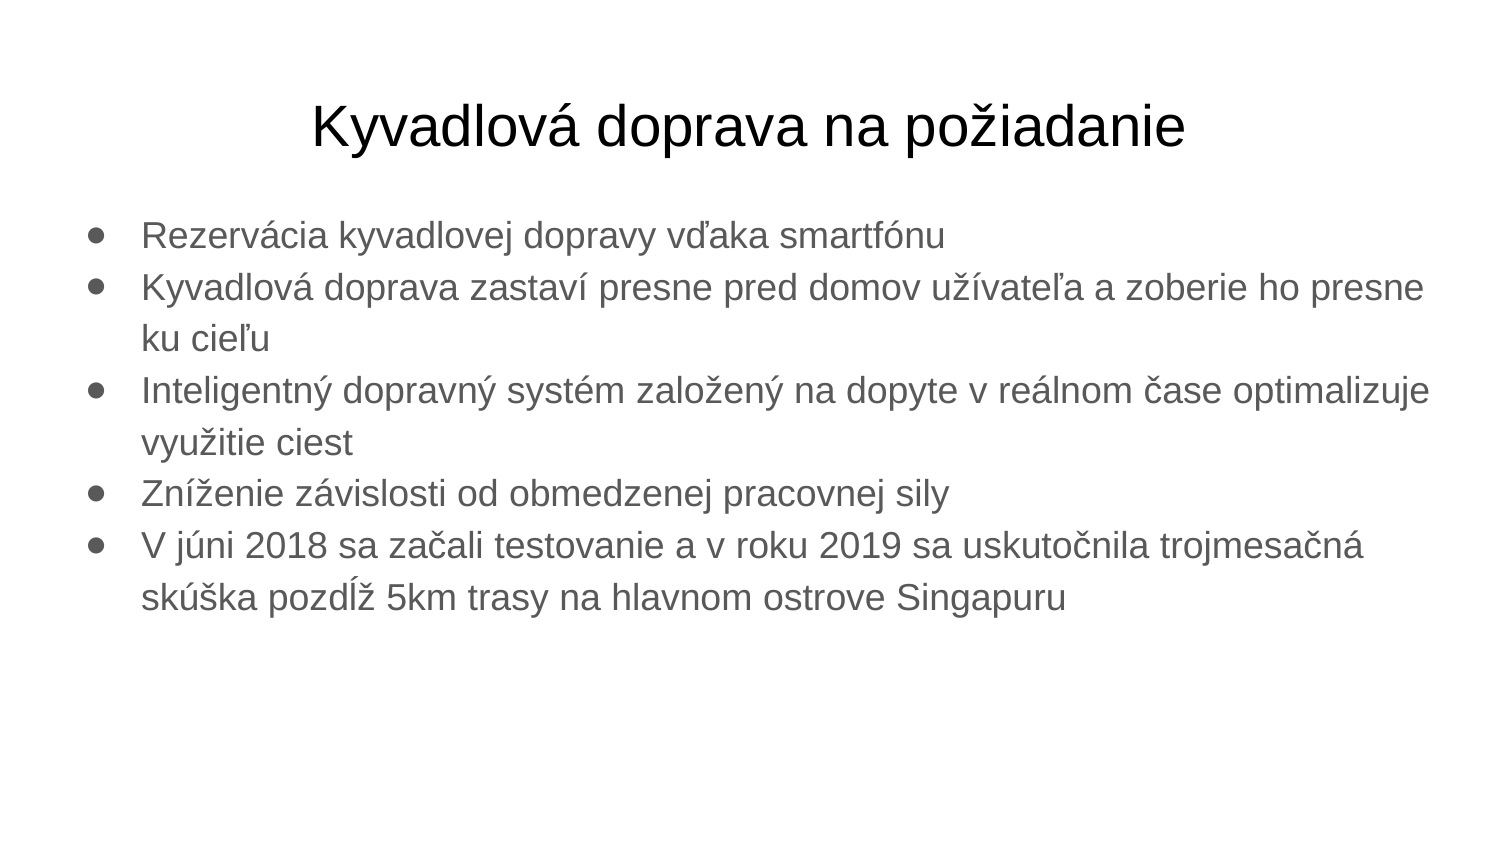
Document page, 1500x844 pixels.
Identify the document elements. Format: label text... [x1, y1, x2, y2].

title Kyvadlová doprava na požiadanie [51, 72, 1449, 167]
list Rezervácia kyvadlovej dopravy vďaka smartfónu Kyvadlová doprava zastaví presne pred domov užívateľa a zoberie ho presne ku cieľu Inteligentný dopravný systém založený na dopyte v reálnom čase optimalizuje využitie ciest Zníženie závislosti od obmedzenej pracovnej sily V júni 2018 sa začali testovanie a v roku 2019 sa uskutočnila trojmesačná skúška pozdĺž 5km trasy na hlavnom ostrove Singapuru [51, 189, 1449, 750]
